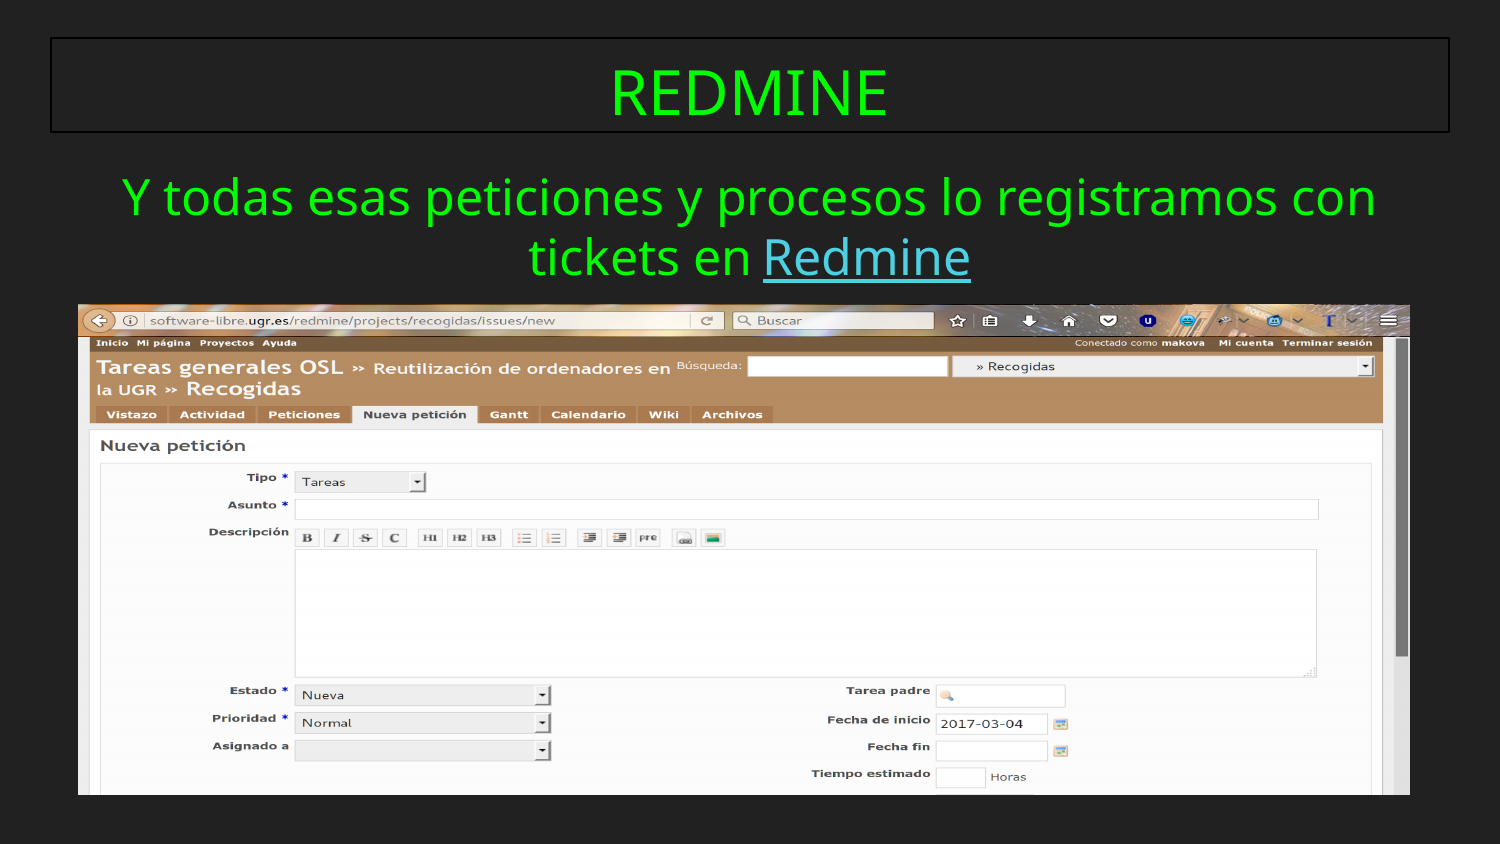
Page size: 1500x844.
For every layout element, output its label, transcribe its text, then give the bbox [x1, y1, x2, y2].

list Y todas esas peticiones y procesos lo registramos con tickets en Redmine [51, 149, 1449, 824]
picture [78, 304, 1410, 795]
title REDMINE [51, 38, 1449, 132]
